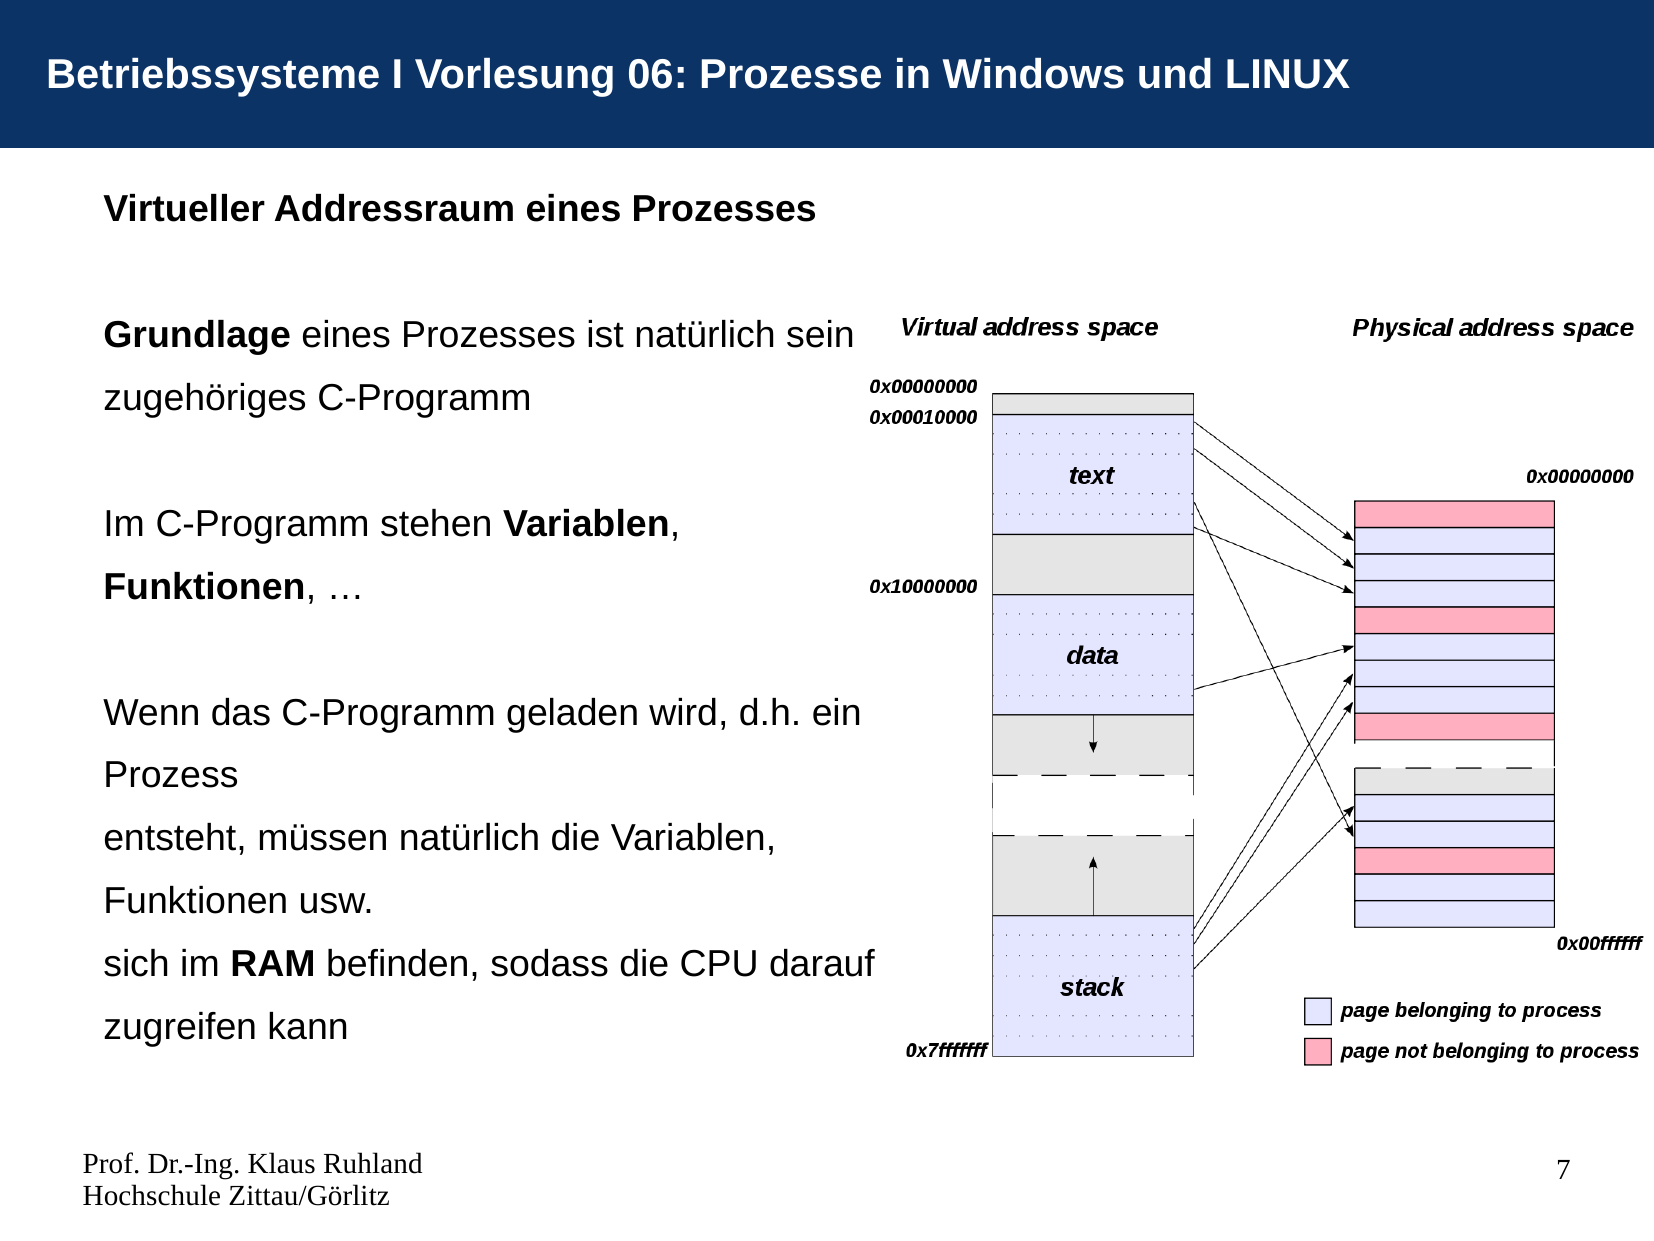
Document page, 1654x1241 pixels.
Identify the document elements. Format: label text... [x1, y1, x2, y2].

picture [866, 289, 1654, 1093]
text_box Virtueller Addressraum eines Prozesses Grundlage eines Prozesses ist natürlich sein zugehöriges C-Programm Im C-Programm stehen Variablen, Funktionen, … Wenn das C-Programm geladen wird, d.h. ein Prozess entsteht, müssen natürlich die Variablen, Funktionen usw. sich im RAM befinden, sodass die CPU darauf zugreifen kann [88, 159, 916, 1241]
